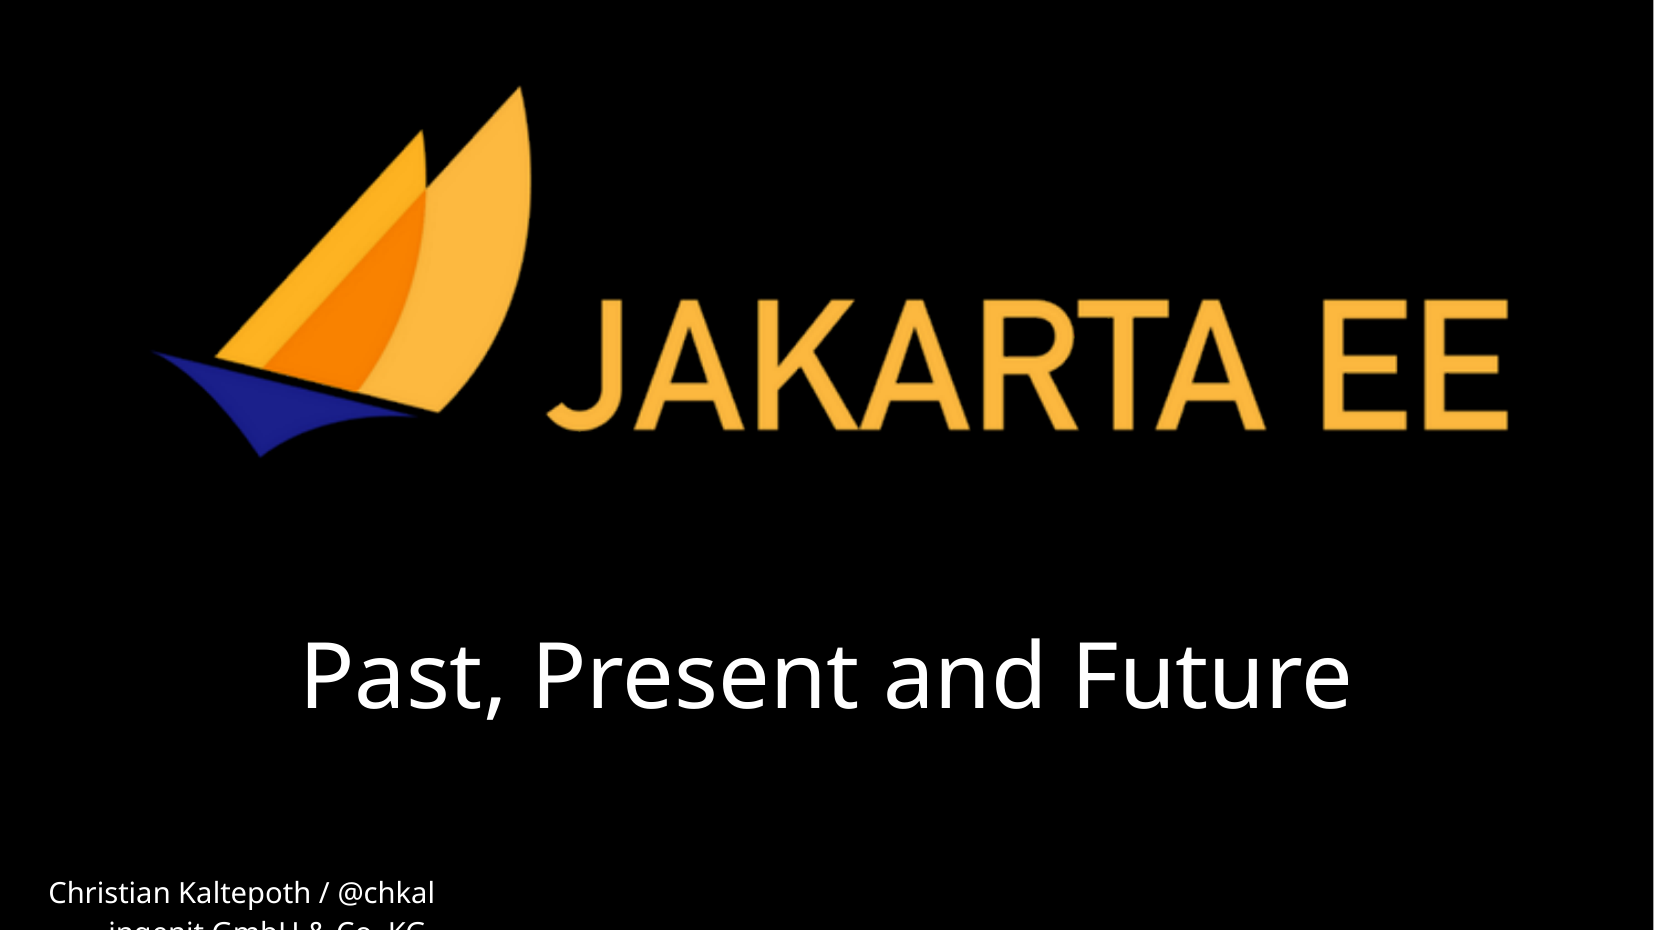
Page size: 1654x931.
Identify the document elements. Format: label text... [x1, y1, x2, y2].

text_box Christian Kaltepoth / @chkal ingenit GmbH & Co. KG [33, 865, 1617, 917]
picture [52, 57, 1602, 501]
subtitle Past, Present and Future [82, 517, 1571, 828]
